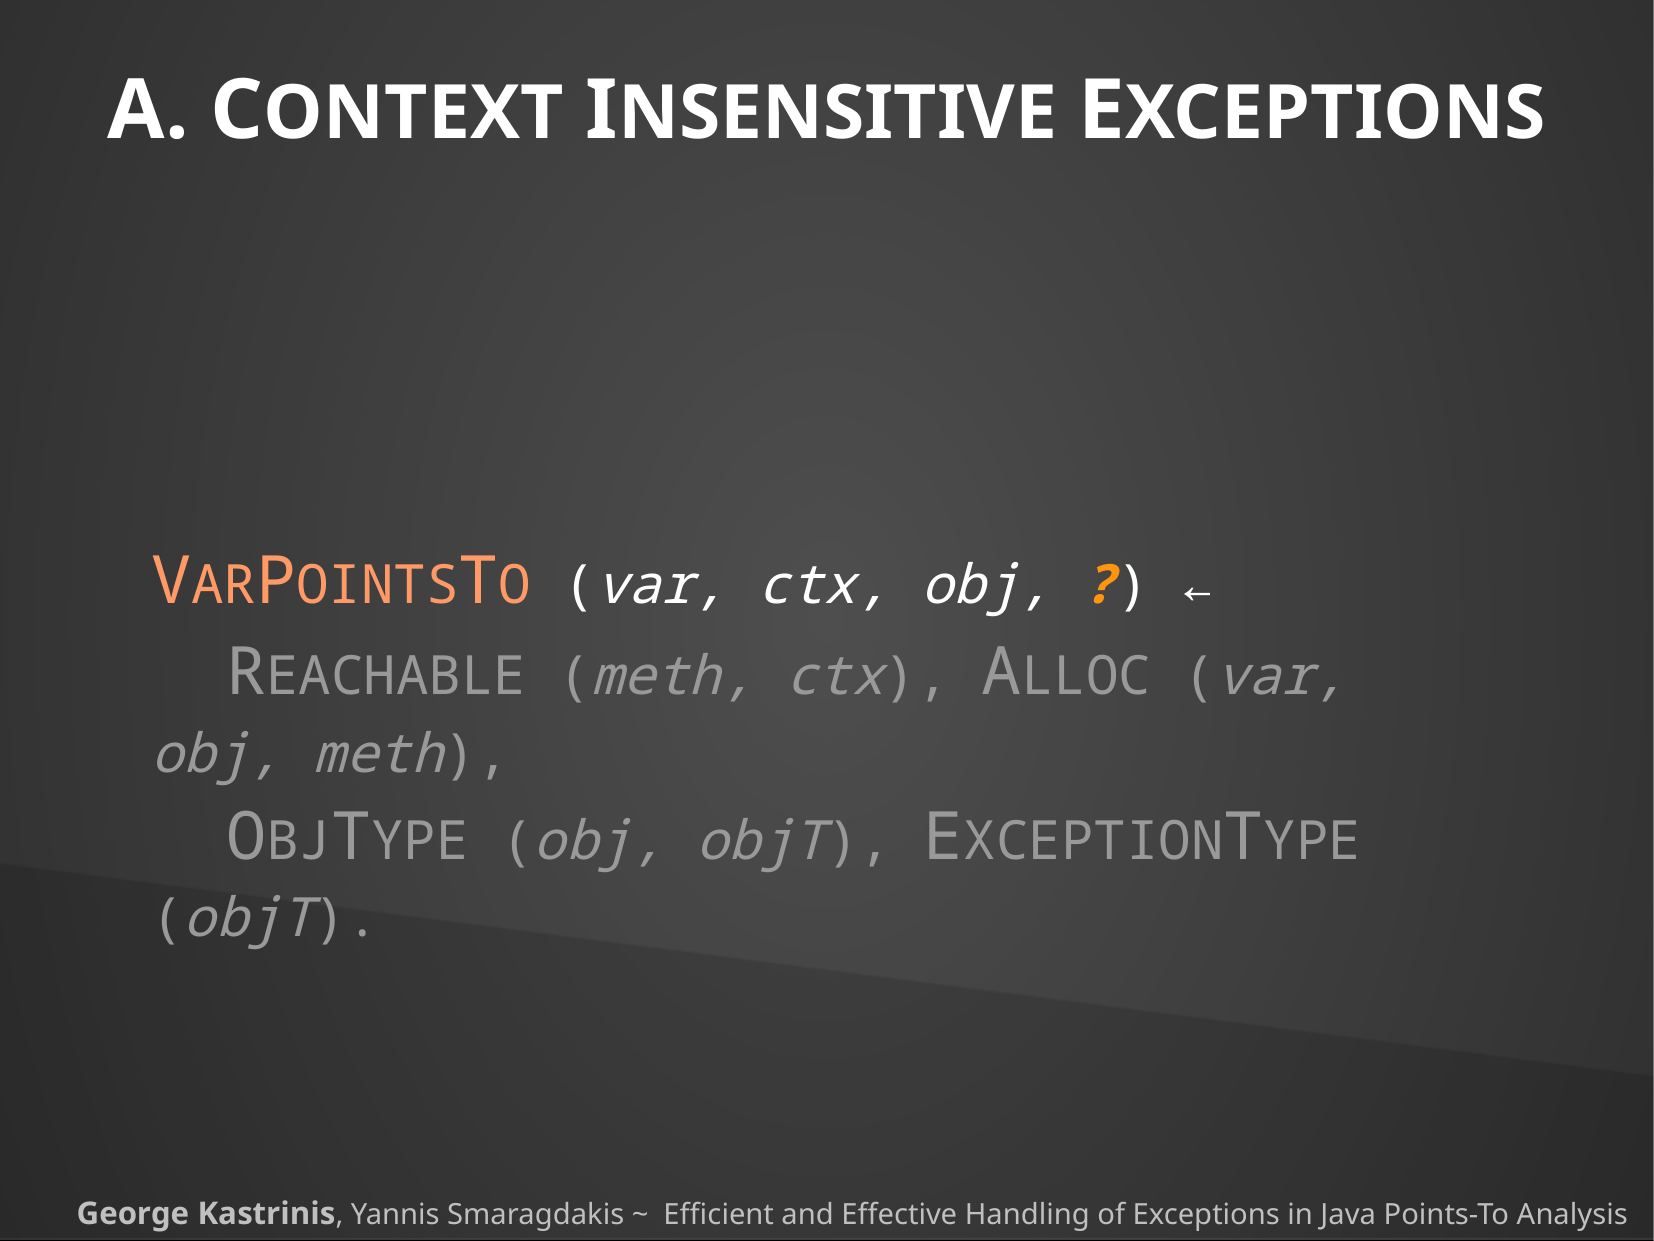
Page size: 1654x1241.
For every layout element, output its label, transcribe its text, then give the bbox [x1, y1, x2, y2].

text_box VARPOINTSTO (var, ctx, obj, ?) ← REACHABLE (meth, ctx), ALLOC (var, obj, meth), OBJTYPE (obj, objT), EXCEPTIONTYPE (objT). [136, 434, 1518, 716]
picture [0, 0, 1654, 1241]
text_box A. CONTEXT INSENSITIVE EXCEPTIONS [90, 41, 1563, 151]
